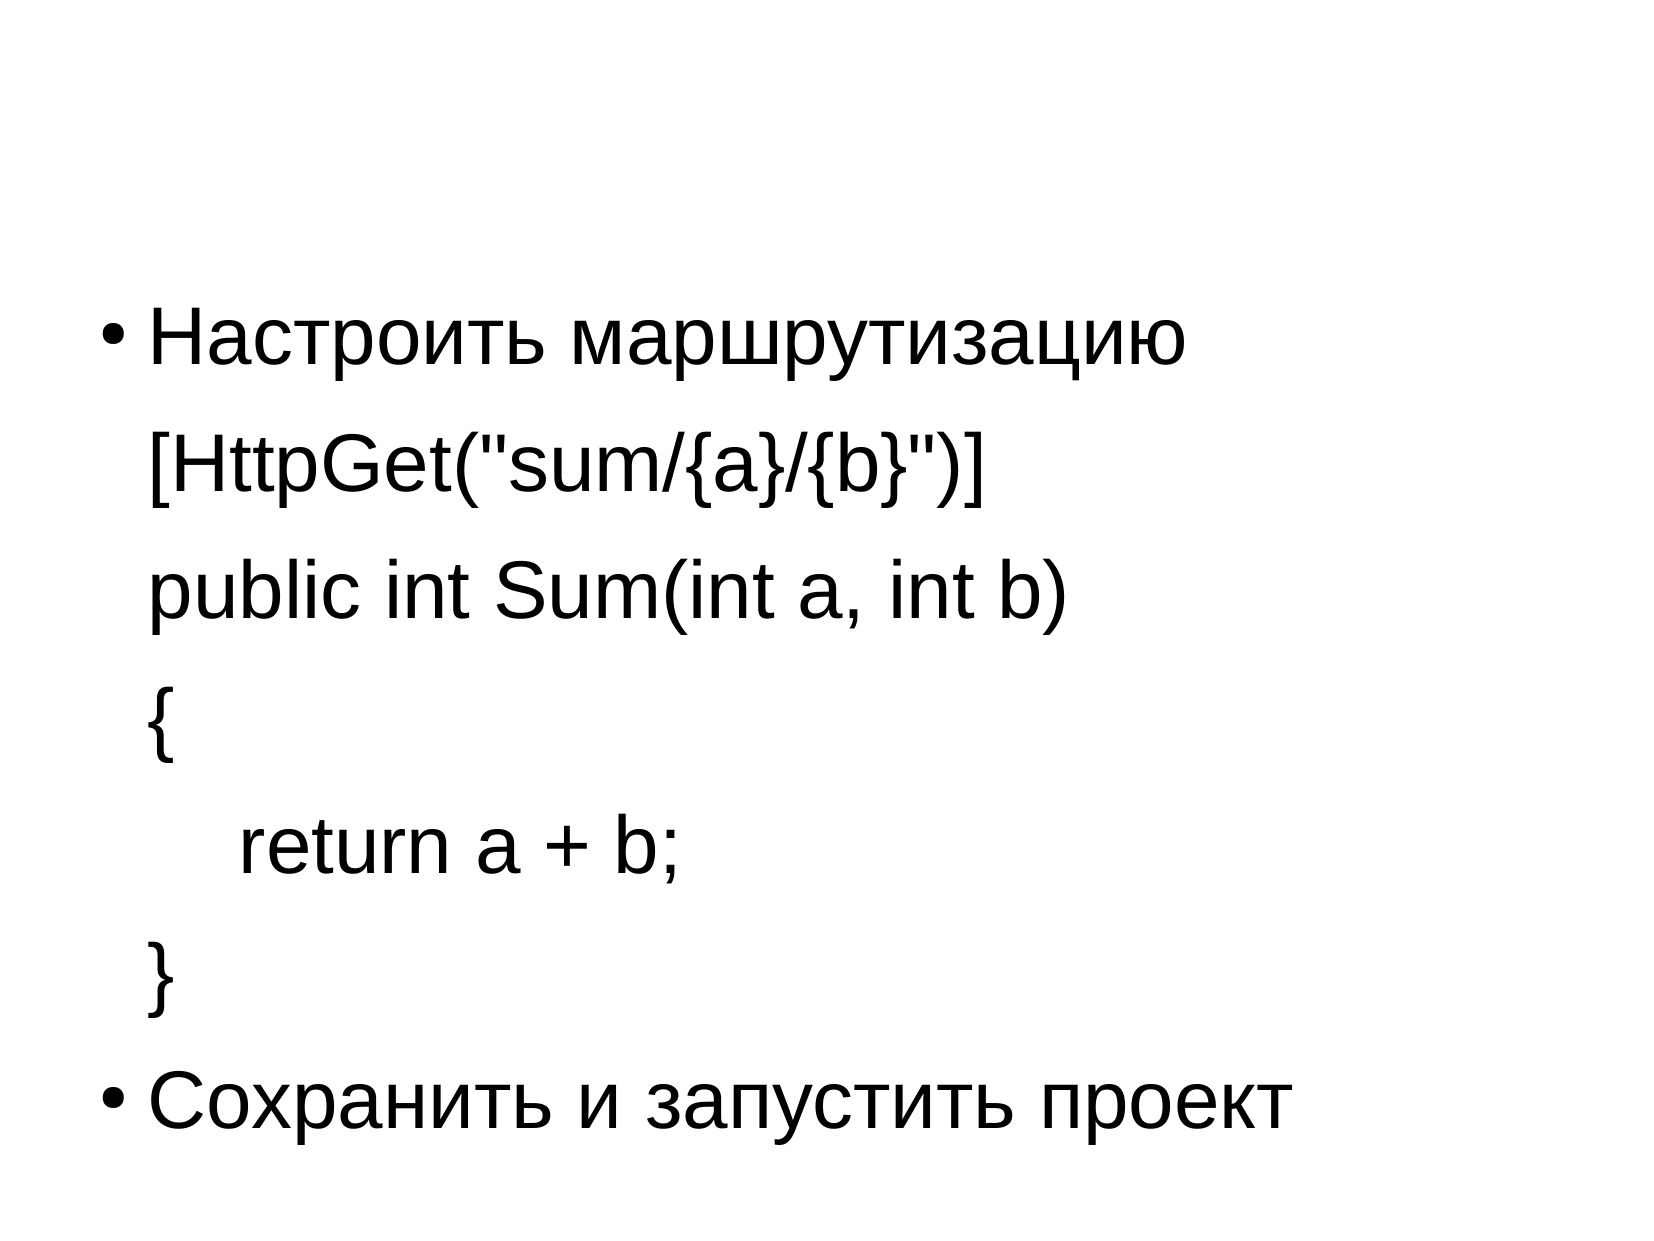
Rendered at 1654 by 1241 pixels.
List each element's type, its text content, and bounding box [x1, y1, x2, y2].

list Настроить маршрутизацию [HttpGet("sum/{a}/{b}")] public int Sum(int a, int b) { return a + b; } Сохранить и запустить проект [82, 290, 1571, 1152]
